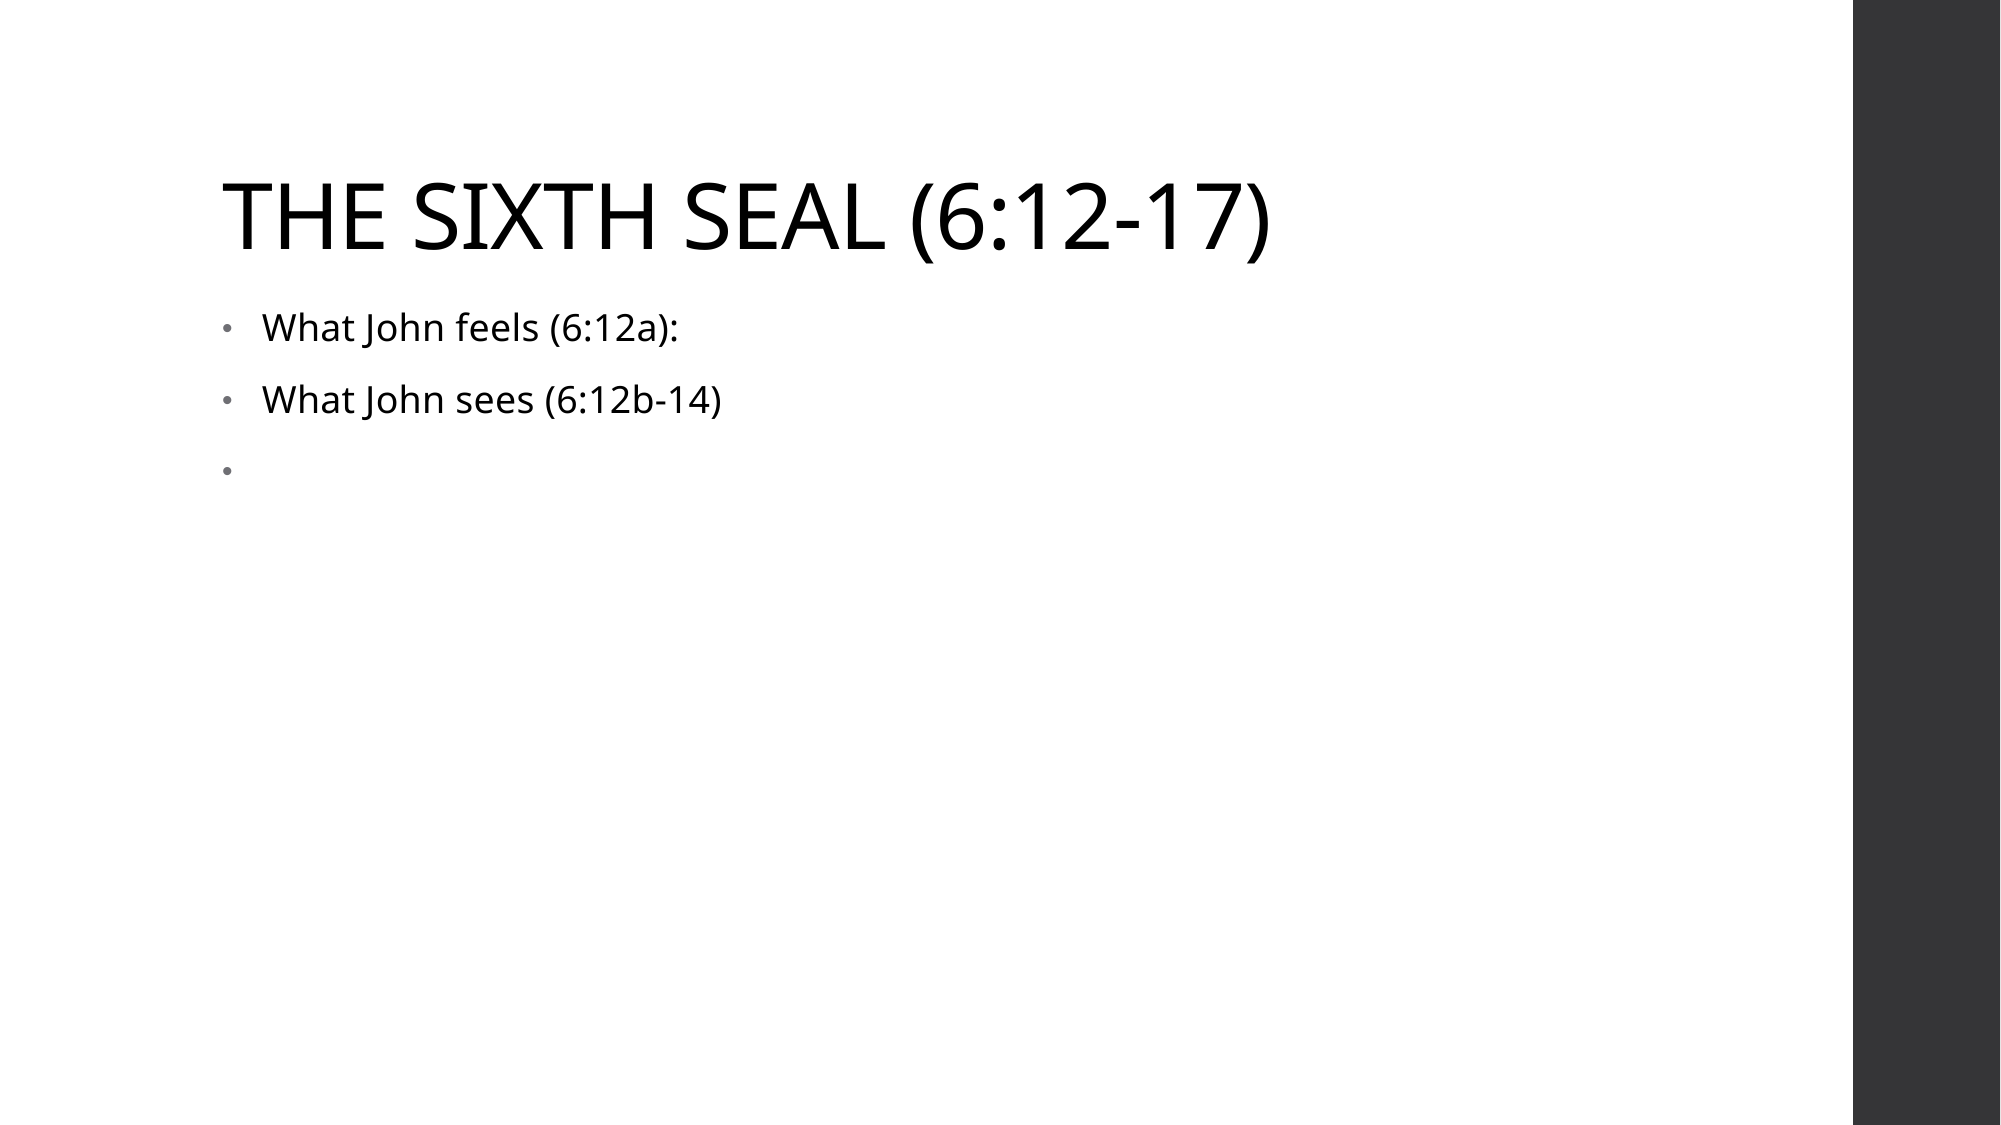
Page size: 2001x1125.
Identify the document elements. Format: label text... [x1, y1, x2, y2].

list What John feels (6:12a): What John sees (6:12b-14) [206, 299, 1617, 1014]
title THE SIXTH SEAL (6:12-17) [206, 60, 1797, 278]
